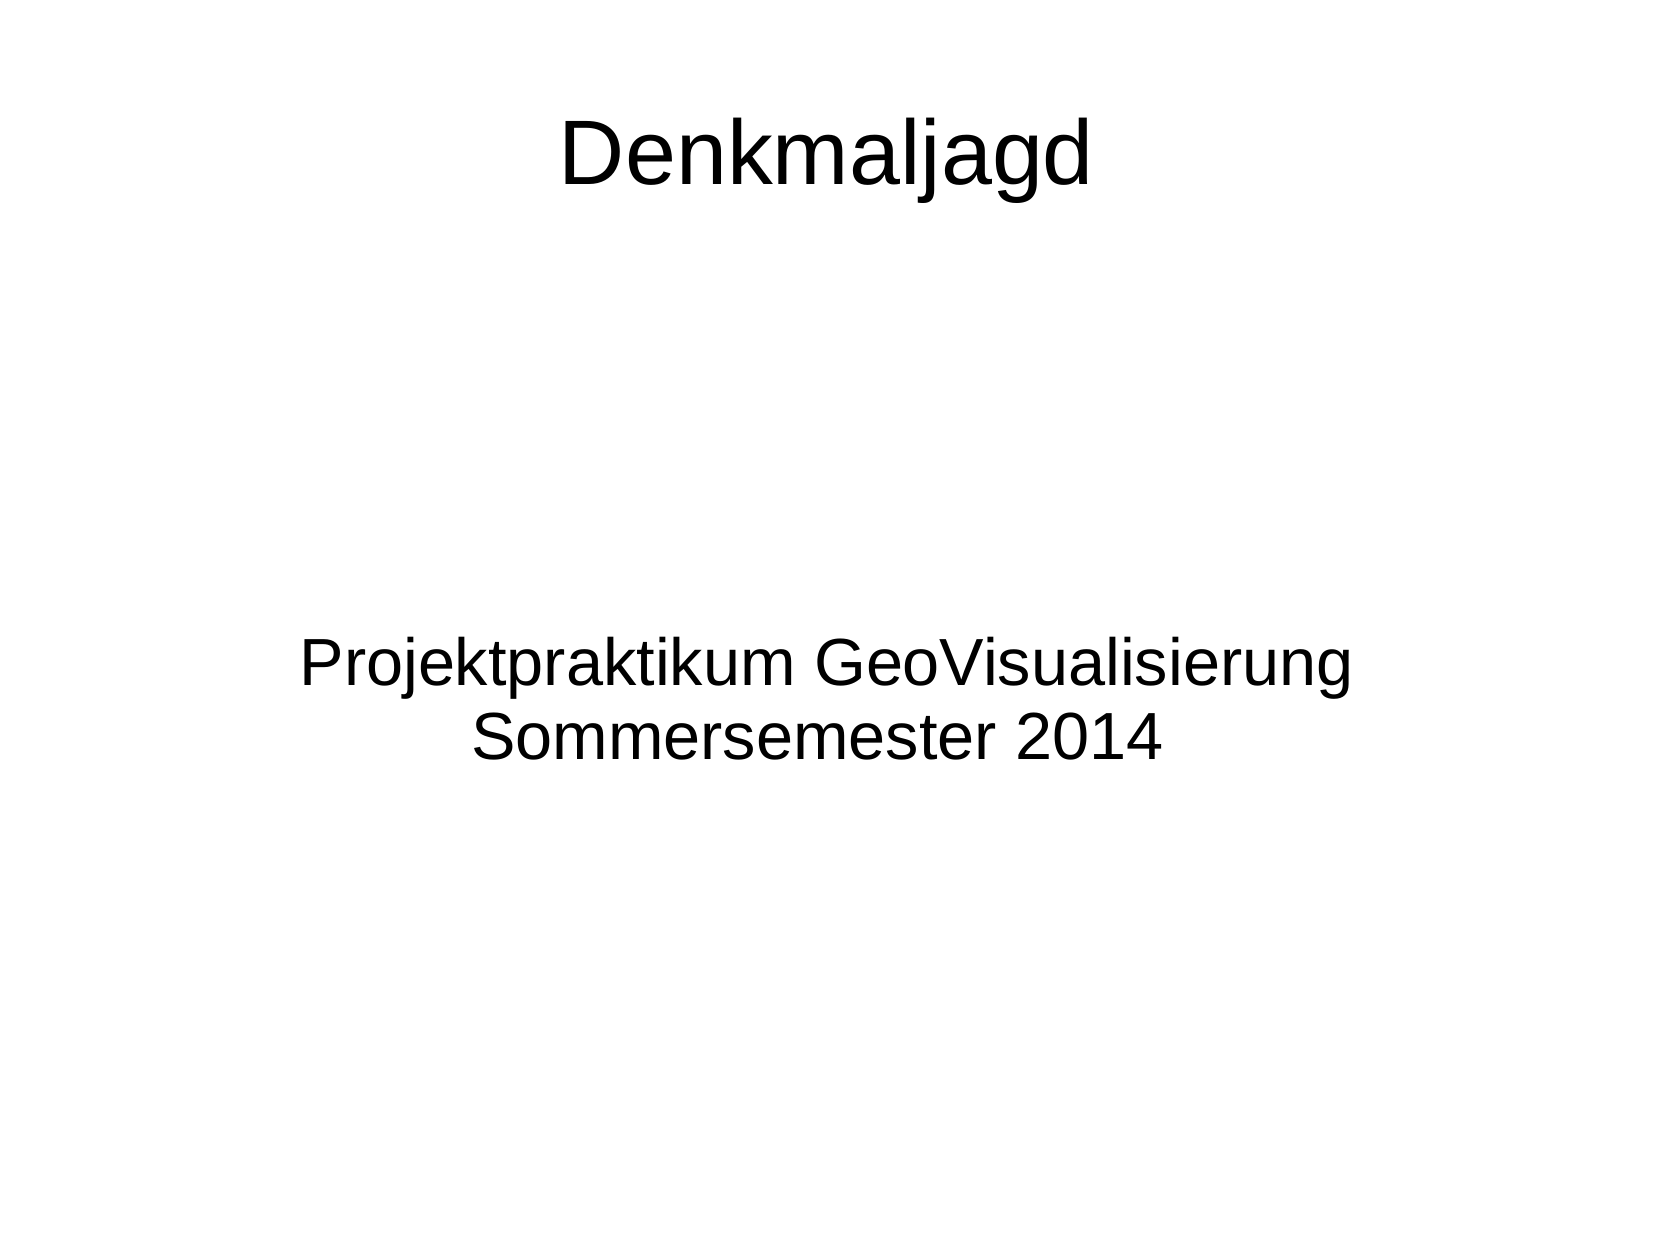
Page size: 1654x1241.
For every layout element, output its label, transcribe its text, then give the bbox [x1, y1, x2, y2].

title Denkmaljagd [82, 49, 1571, 257]
subtitle Projektpraktikum GeoVisualisierung Sommersemester 2014 [82, 290, 1571, 1109]
